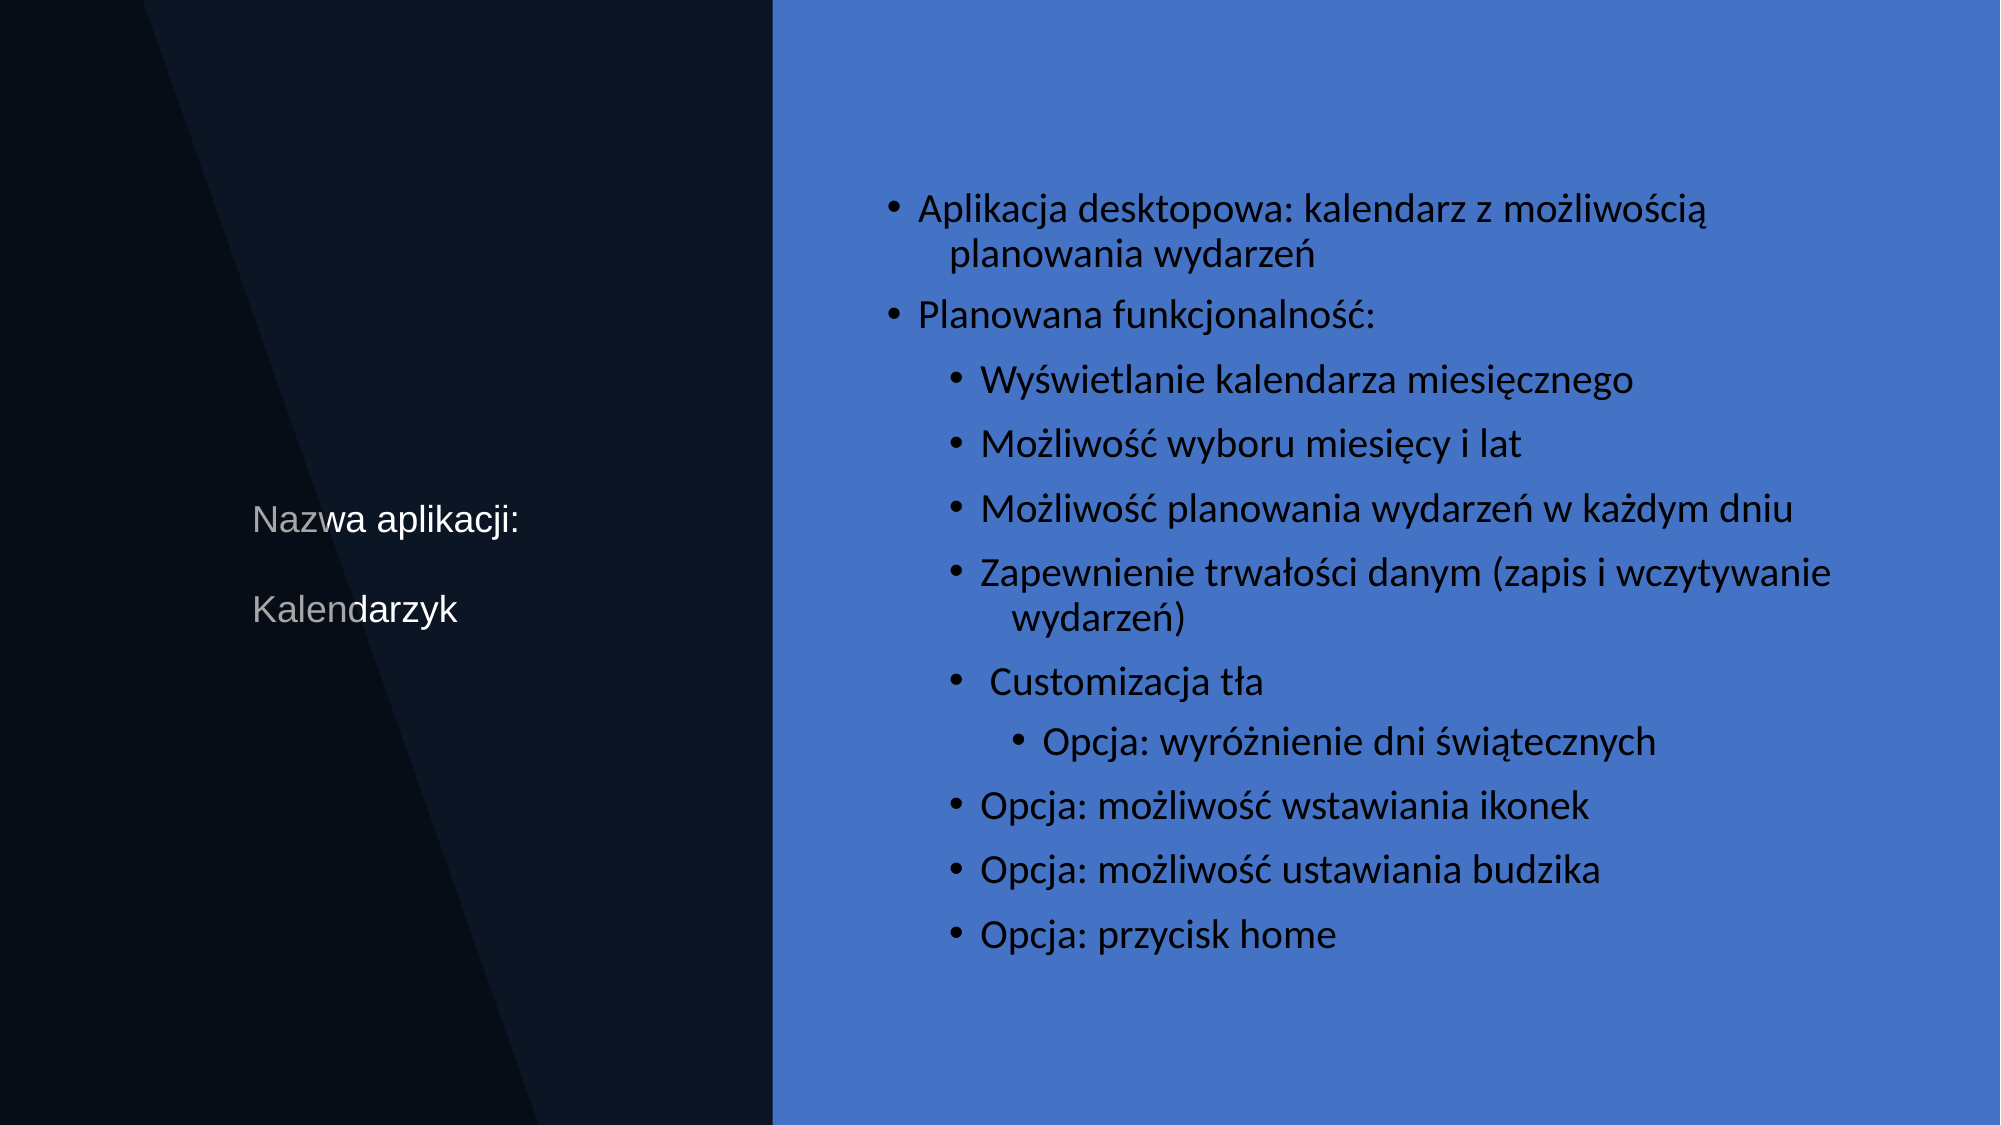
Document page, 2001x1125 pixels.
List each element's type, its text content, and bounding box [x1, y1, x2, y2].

text_box [773, 0, 2000, 1125]
text_box Nazwa aplikacji: Kalendarzyk [143, 0, 773, 1125]
list Aplikacja desktopowa: kalendarz z możliwością planowania wydarzeń Planowana funkcjonalność: Wyświetlanie kalendarza miesięcznego Możliwość wyboru miesięcy i lat Możliwość planowania wydarzeń w każdym dniu Zapewnienie trwałości danym (zapis i wczytywanie wydarzeń) Customizacja tła Opcja: wyróżnienie dni świątecznych Opcja: możliwość wstawiania ikonek Opcja: możliwość ustawiania budzika Opcja: przycisk home [871, 111, 1861, 975]
text_box [0, 0, 539, 1125]
